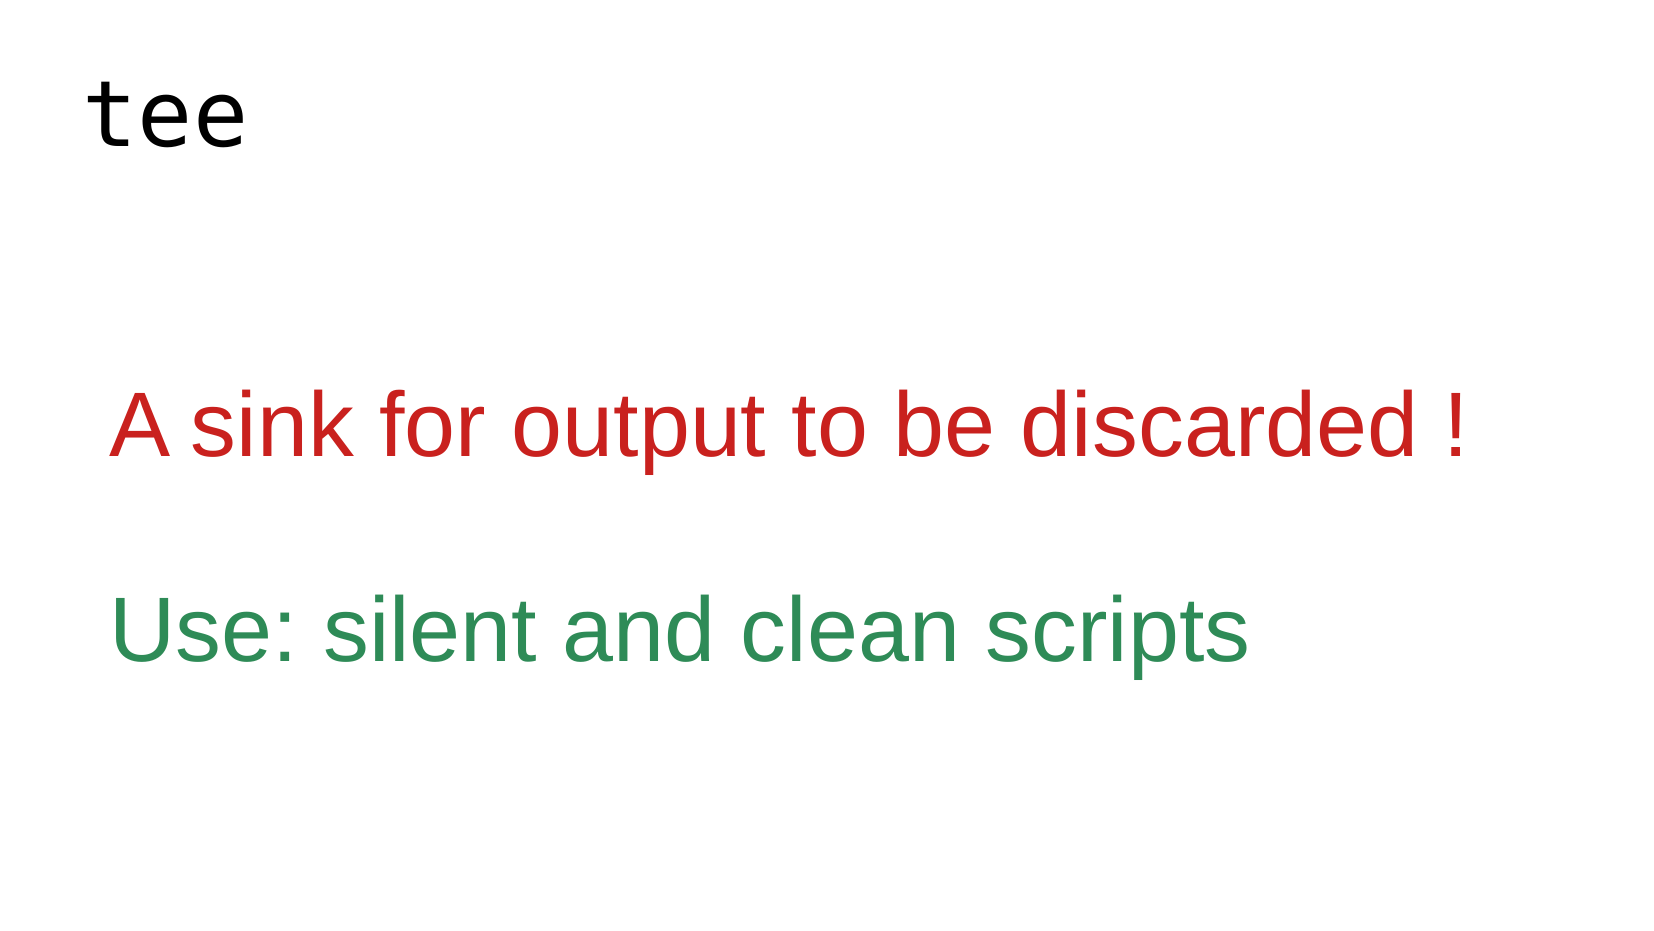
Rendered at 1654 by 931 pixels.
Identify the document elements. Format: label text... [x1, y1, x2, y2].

title tee [82, 37, 1571, 193]
text_box A sink for output to be discarded ! Use: silent and clean scripts [94, 366, 1583, 689]
